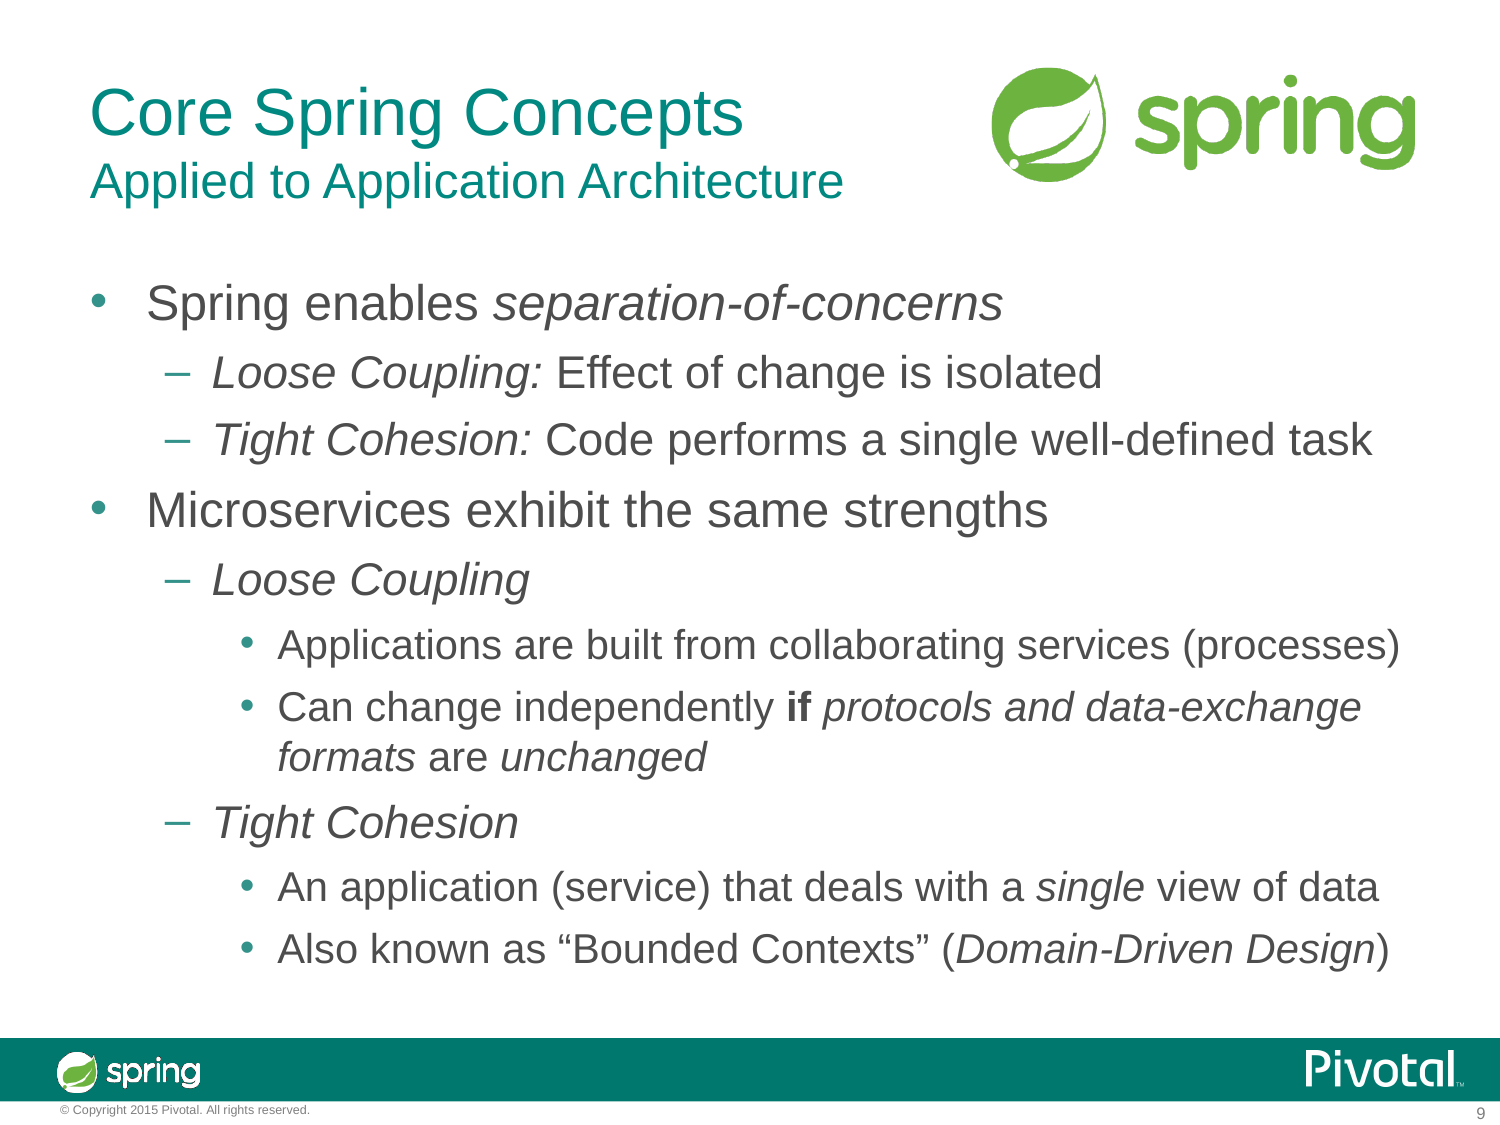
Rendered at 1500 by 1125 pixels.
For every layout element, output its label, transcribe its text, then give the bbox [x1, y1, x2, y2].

picture [1306, 1050, 1464, 1087]
title Core Spring Concepts Applied to Application Architecture [75, 45, 1426, 233]
list Spring enables separation-of-concerns Loose Coupling: Effect of change is isolated Tight Cohesion: Code performs a single well-defined task Microservices exhibit the same strengths Loose Coupling Applications are built from collaborating services (processes) Can change independently if protocols and data-exchange formats are unchanged Tight Cohesion An application (service) that deals with a single view of data Also known as “Bounded Contexts” (Domain-Driven Design) [75, 262, 1426, 1005]
picture [990, 65, 1416, 185]
picture [32, 1041, 210, 1103]
